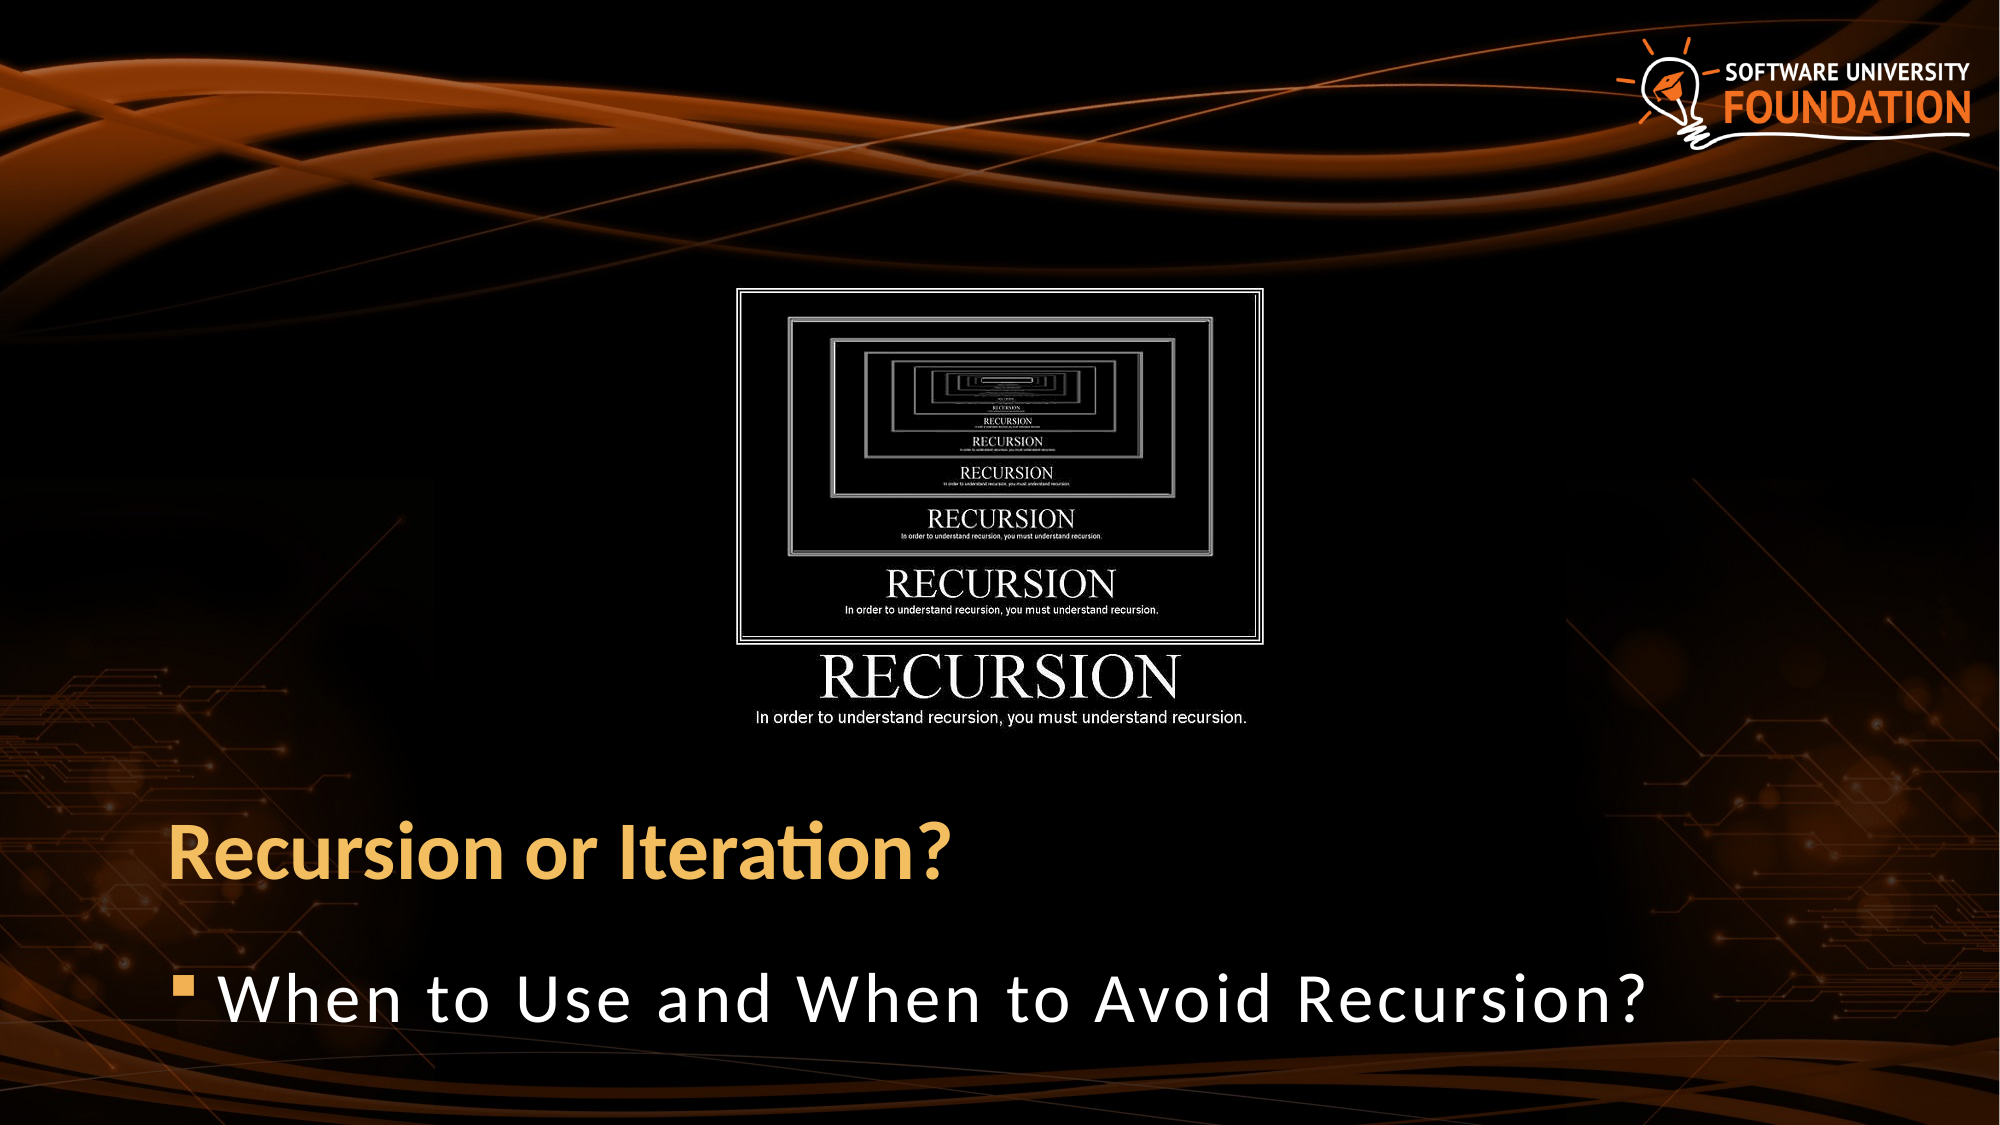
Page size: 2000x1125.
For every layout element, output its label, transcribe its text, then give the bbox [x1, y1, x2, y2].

title Recursion or Iteration? [149, 785, 1850, 920]
picture [0, 0, 2000, 1125]
subtitle When to Use and When to Avoid Recursion? [149, 941, 1850, 1060]
